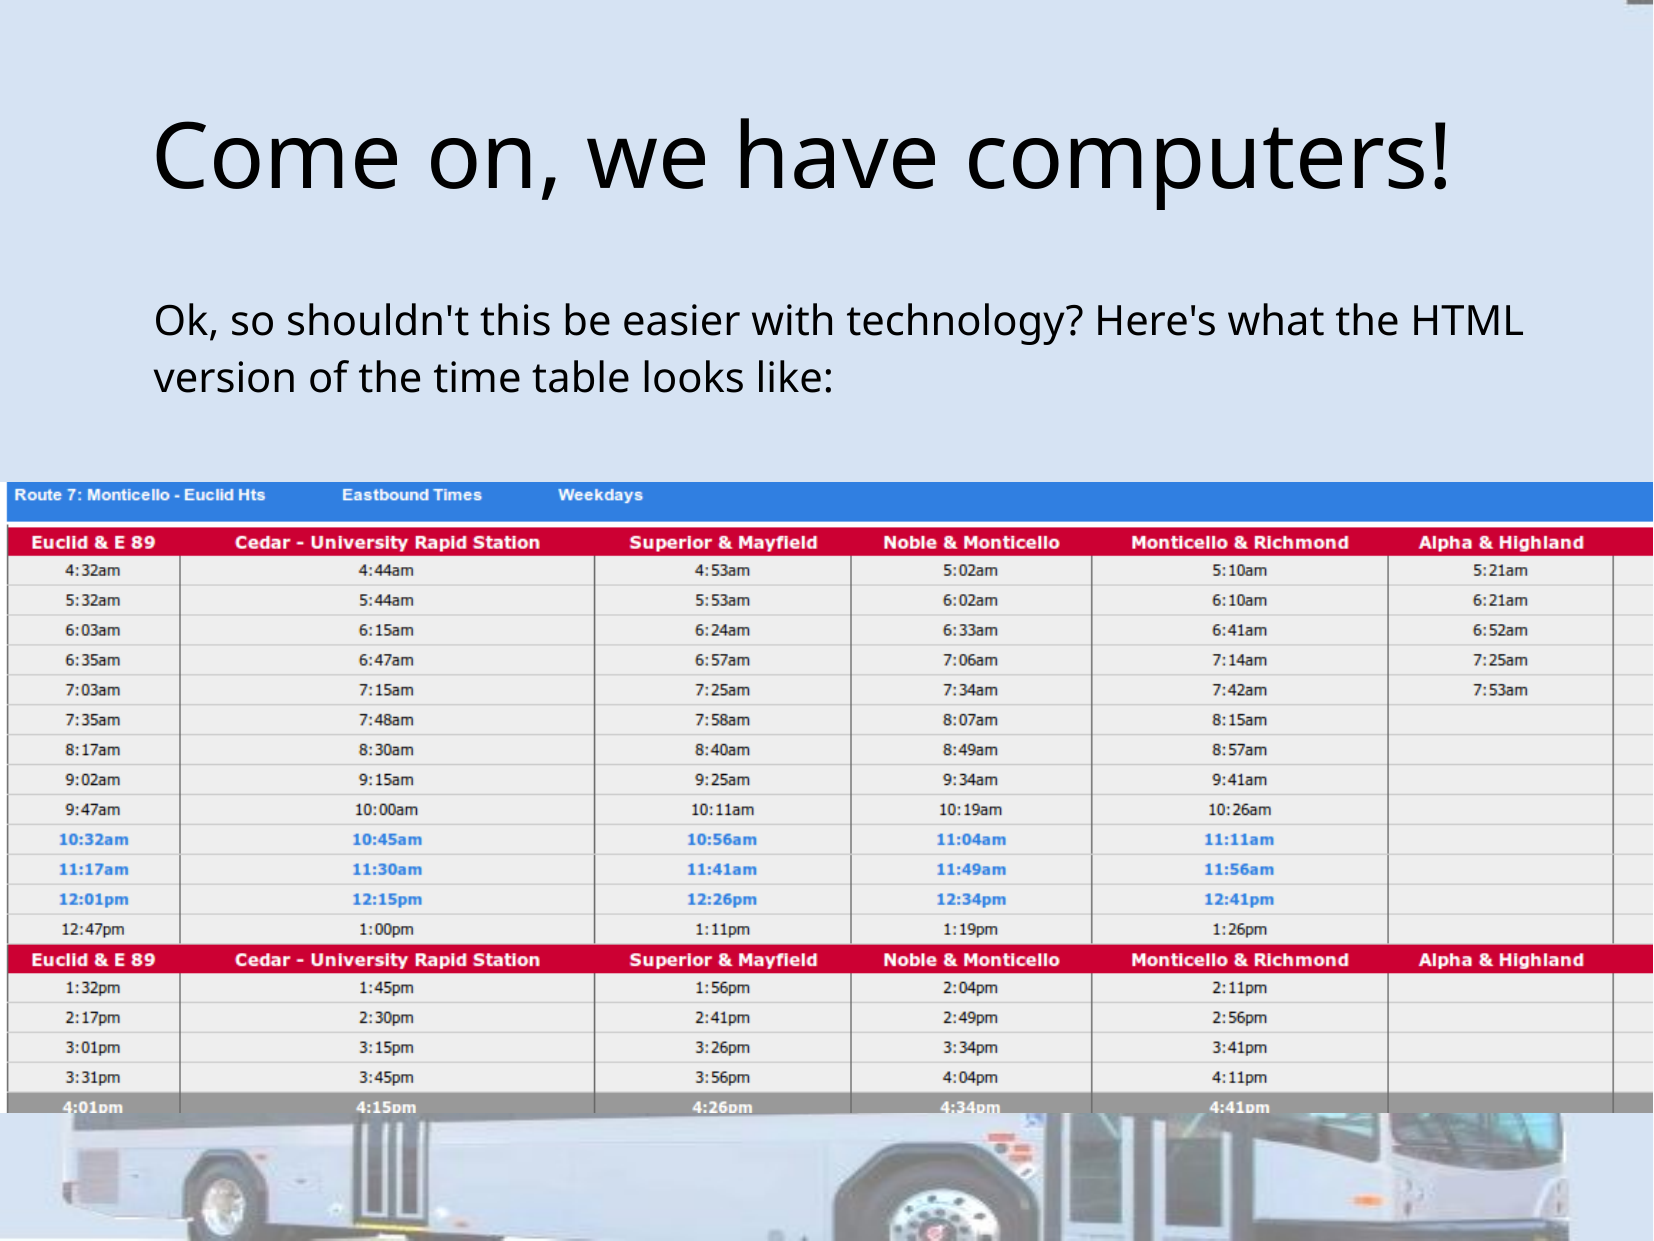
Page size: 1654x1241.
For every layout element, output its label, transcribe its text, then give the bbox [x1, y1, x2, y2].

title Come on, we have computers! [82, 49, 1571, 257]
list Ok, so shouldn't this be easier with technology? Here's what the HTML version of the time table looks like: [82, 290, 1571, 482]
picture [0, 0, 1654, 1241]
